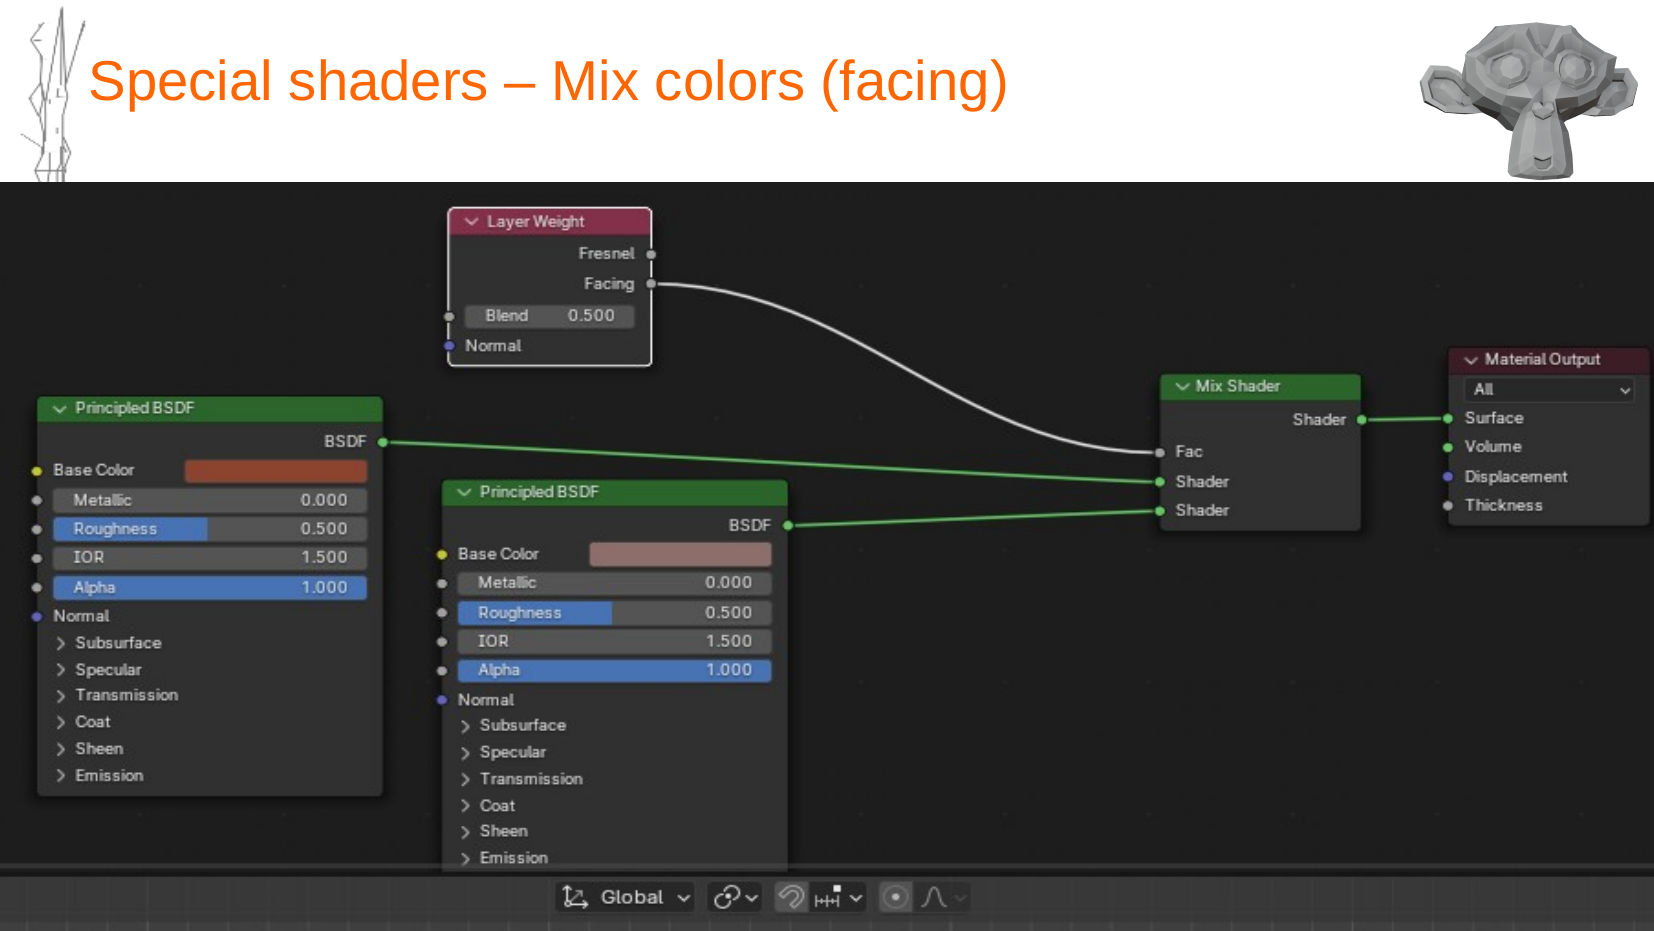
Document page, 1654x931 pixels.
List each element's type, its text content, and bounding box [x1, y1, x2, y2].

picture [0, 11, 1654, 931]
title Special shaders – Mix colors (facing) [88, 29, 1447, 133]
